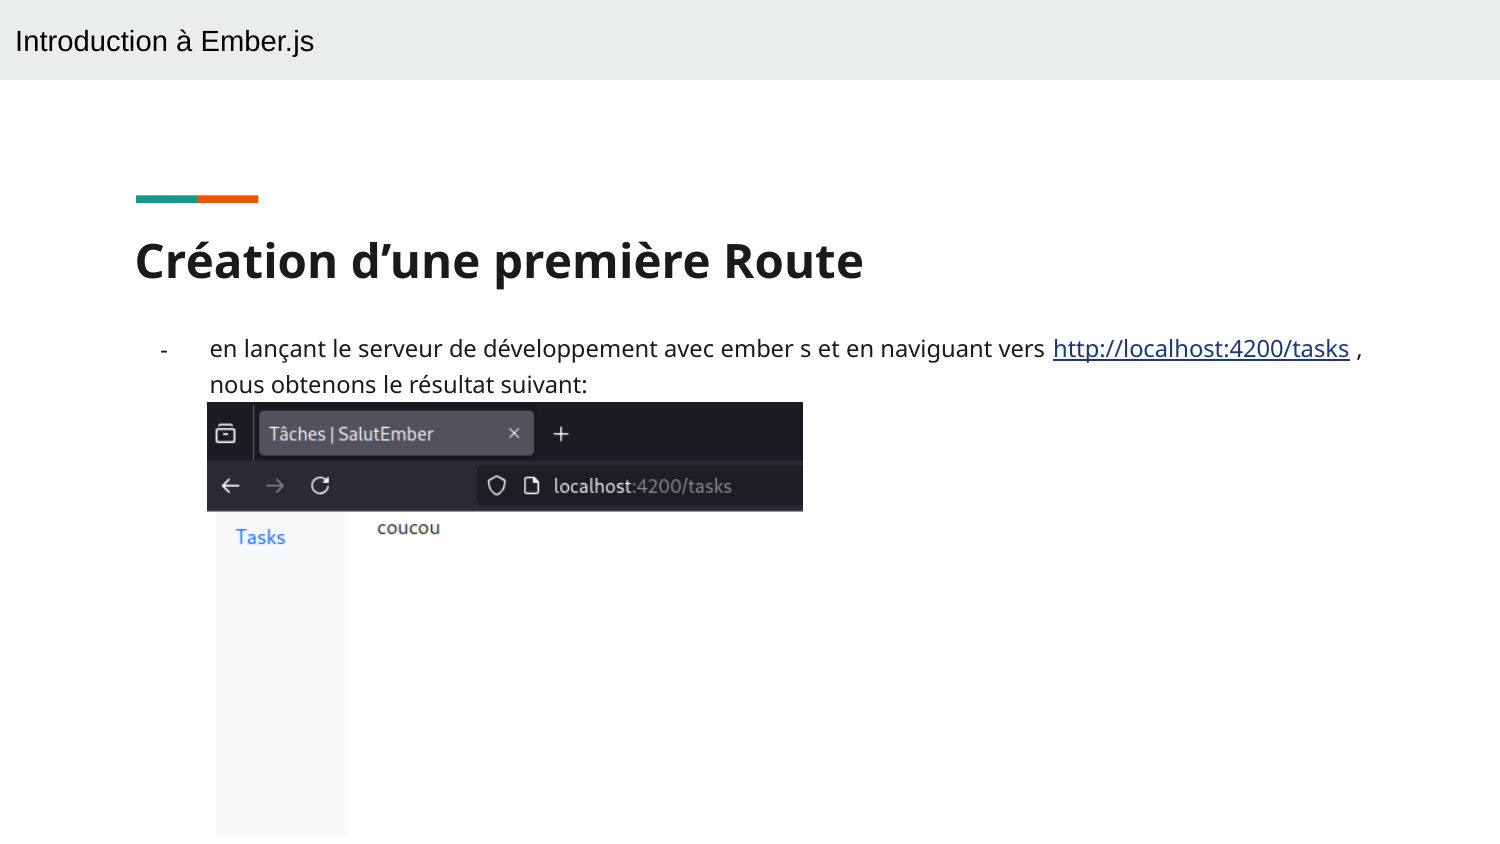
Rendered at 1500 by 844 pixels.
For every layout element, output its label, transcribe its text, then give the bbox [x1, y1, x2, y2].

list en lançant le serveur de développement avec ember s et en naviguant vers http://localhost:4200/tasks , nous obtenons le résultat suivant: [119, 313, 1381, 685]
picture [207, 402, 803, 836]
title Création d’une première Route [119, 216, 1381, 305]
